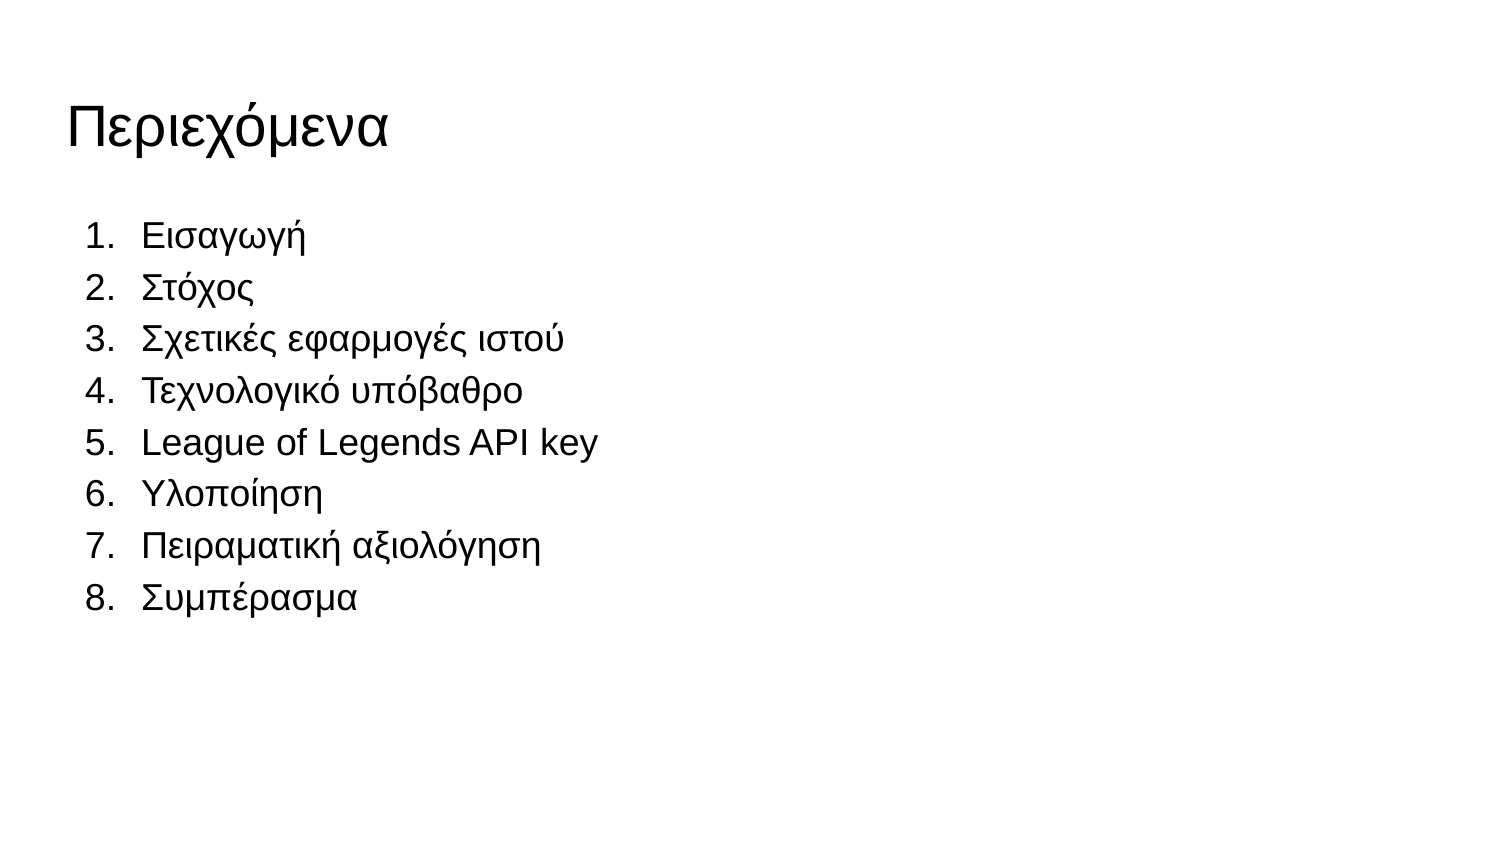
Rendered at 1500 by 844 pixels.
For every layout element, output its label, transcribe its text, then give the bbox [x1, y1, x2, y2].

list Εισαγωγή Στόχος Σχετικές εφαρμογές ιστού Τεχνολογικό υπόβαθρο League of Legends API key Υλοποίηση Πειραματική αξιολόγηση Συμπέρασμα [51, 189, 1449, 750]
title Περιεχόμενα [51, 72, 1449, 167]
